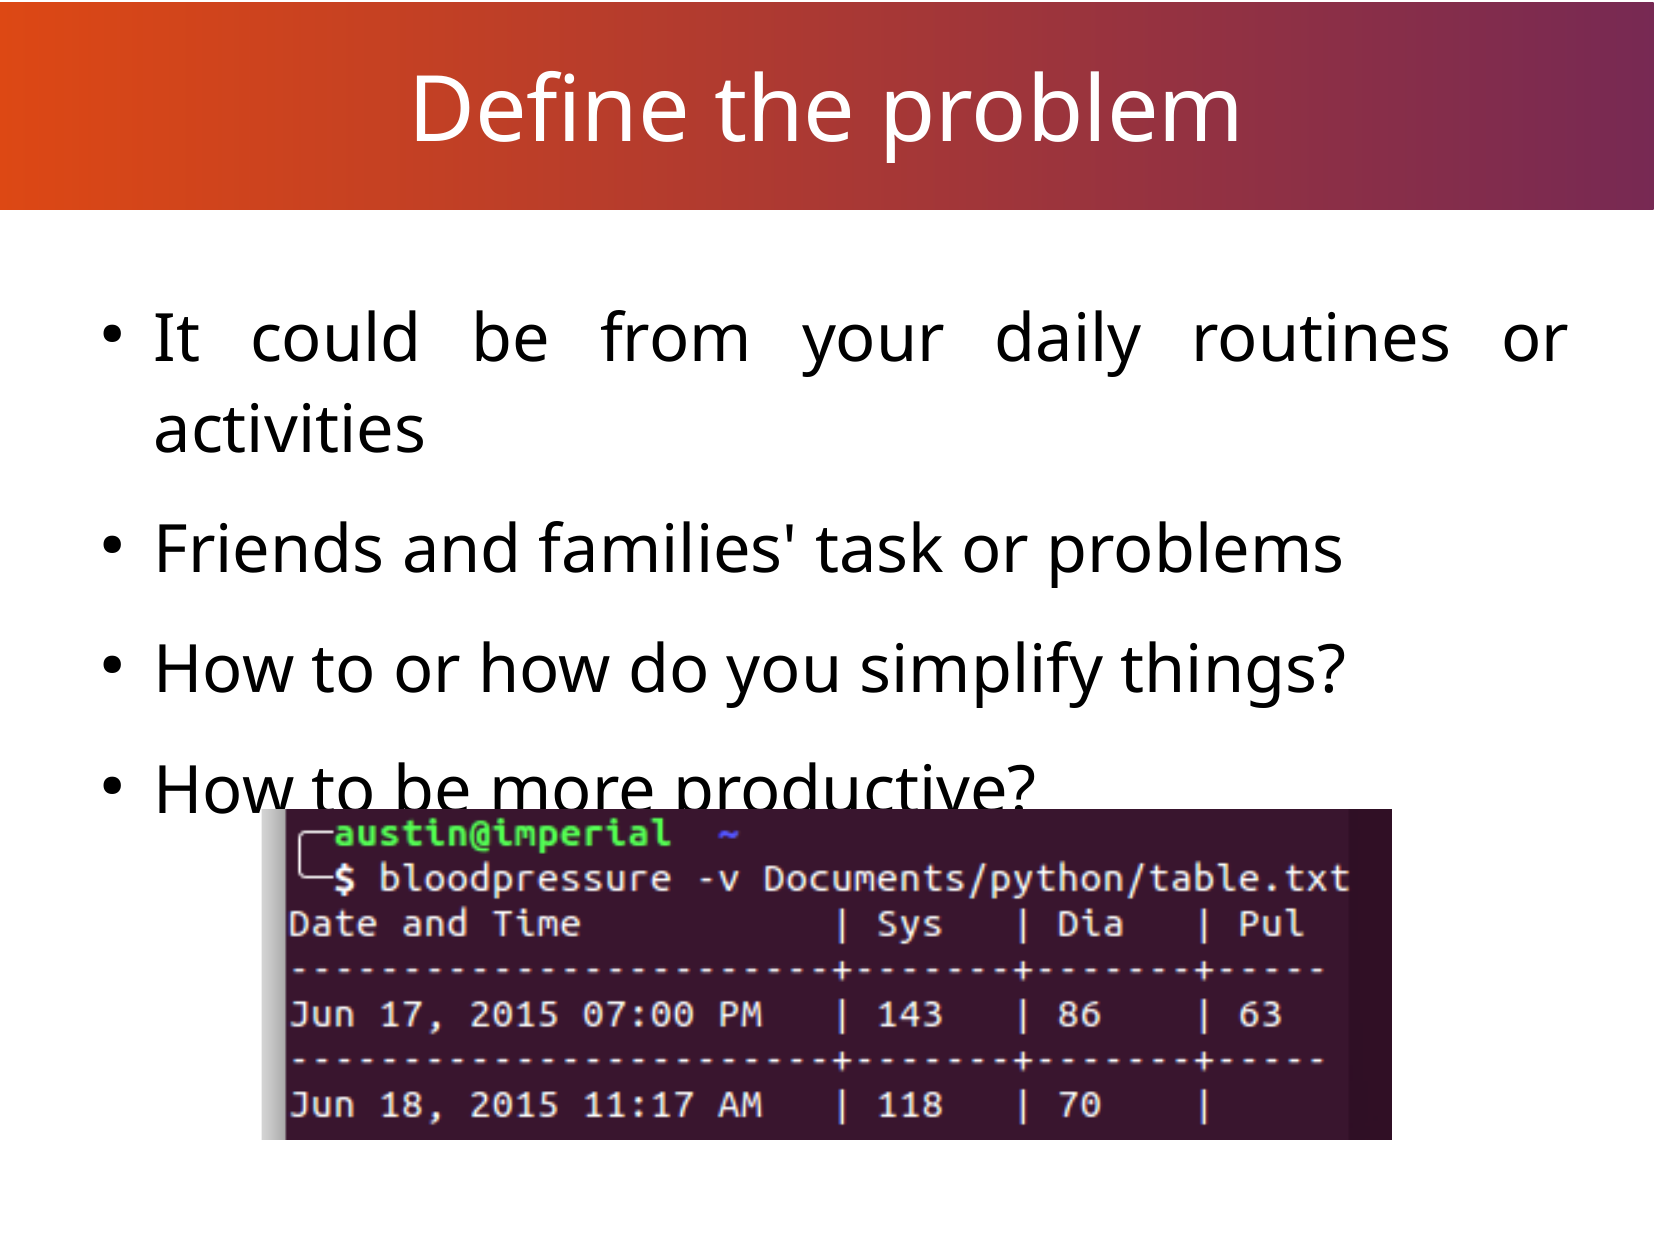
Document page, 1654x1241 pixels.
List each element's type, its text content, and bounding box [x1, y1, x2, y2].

picture [261, 809, 1392, 1140]
title Define the problem [0, 2, 1654, 210]
list It could be from your daily routines or activities Friends and families' task or problems How to or how do you simplify things? How to be more productive? [82, 290, 1571, 1010]
